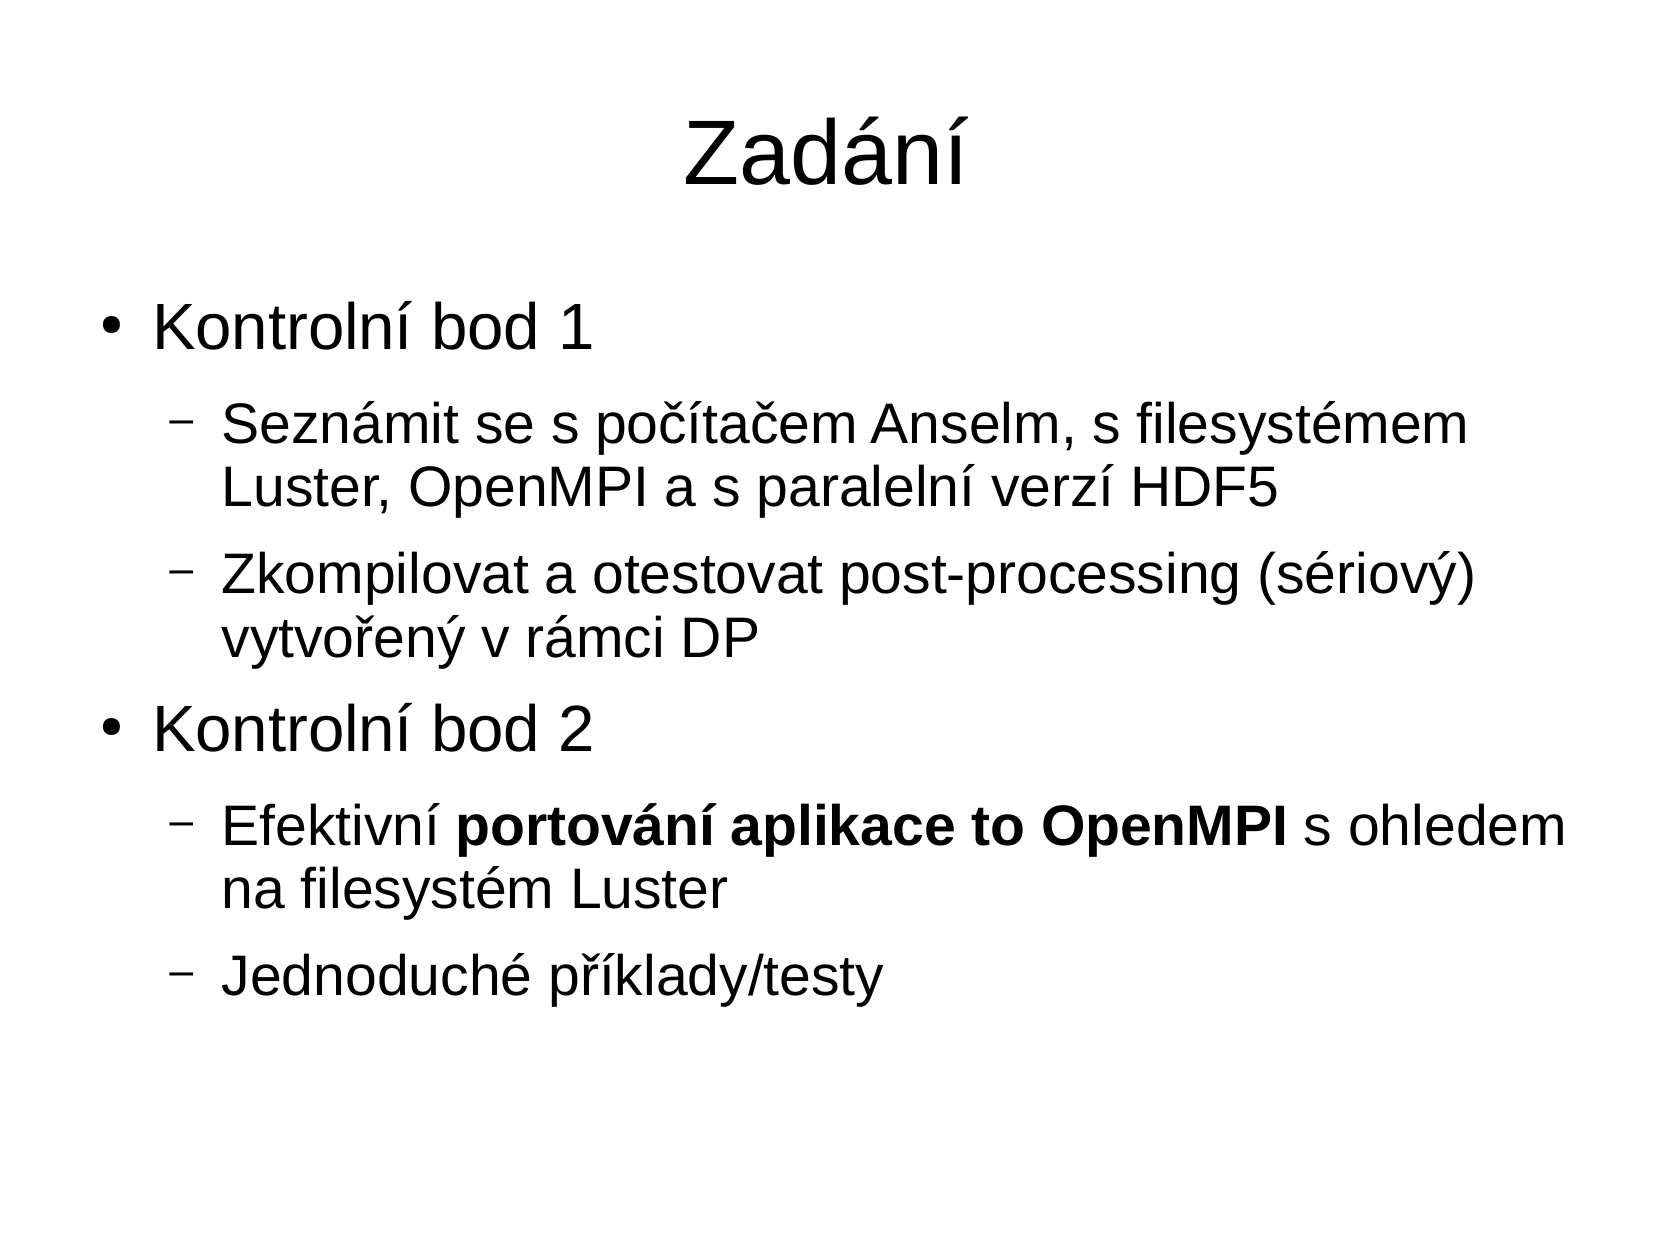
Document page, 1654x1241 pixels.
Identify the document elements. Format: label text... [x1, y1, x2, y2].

list Kontrolní bod 1 Seznámit se s počítačem Anselm, s filesystémem Luster, OpenMPI a s paralelní verzí HDF5 Zkompilovat a otestovat post-processing (sériový) vytvořený v rámci DP Kontrolní bod 2 Efektivní portování aplikace to OpenMPI s ohledem na filesystém Luster Jednoduché příklady/testy [82, 290, 1571, 1010]
title Zadání [82, 49, 1571, 257]
